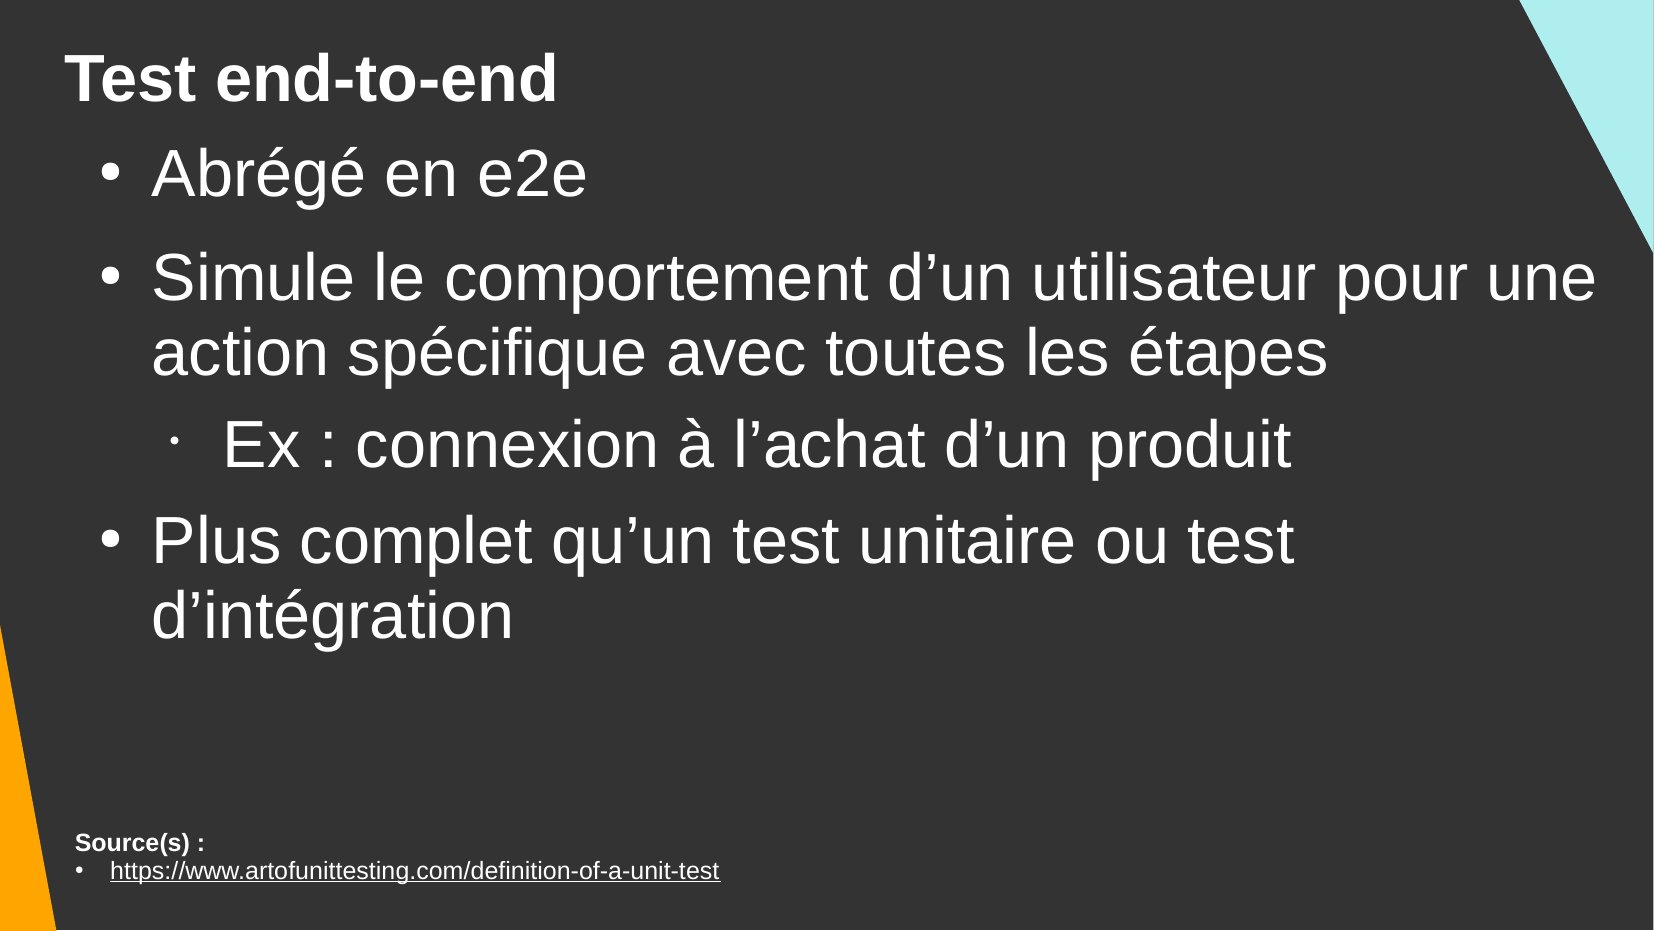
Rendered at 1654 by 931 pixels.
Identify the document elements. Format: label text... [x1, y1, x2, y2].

list Abrégé en e2e Simule le comportement d’un utilisateur pour une action spécifique avec toutes les étapes Ex : connexion à l’achat d’un produit Plus complet qu’un test unitaire ou test d’intégration [80, 135, 1620, 745]
text_box Source(s) : https://www.artofunittesting.com/definition-of-a-unit-test [60, 821, 1546, 906]
text_box [0, 625, 57, 931]
title Test end-to-end [64, 40, 1075, 116]
text_box [1519, 0, 1654, 255]
